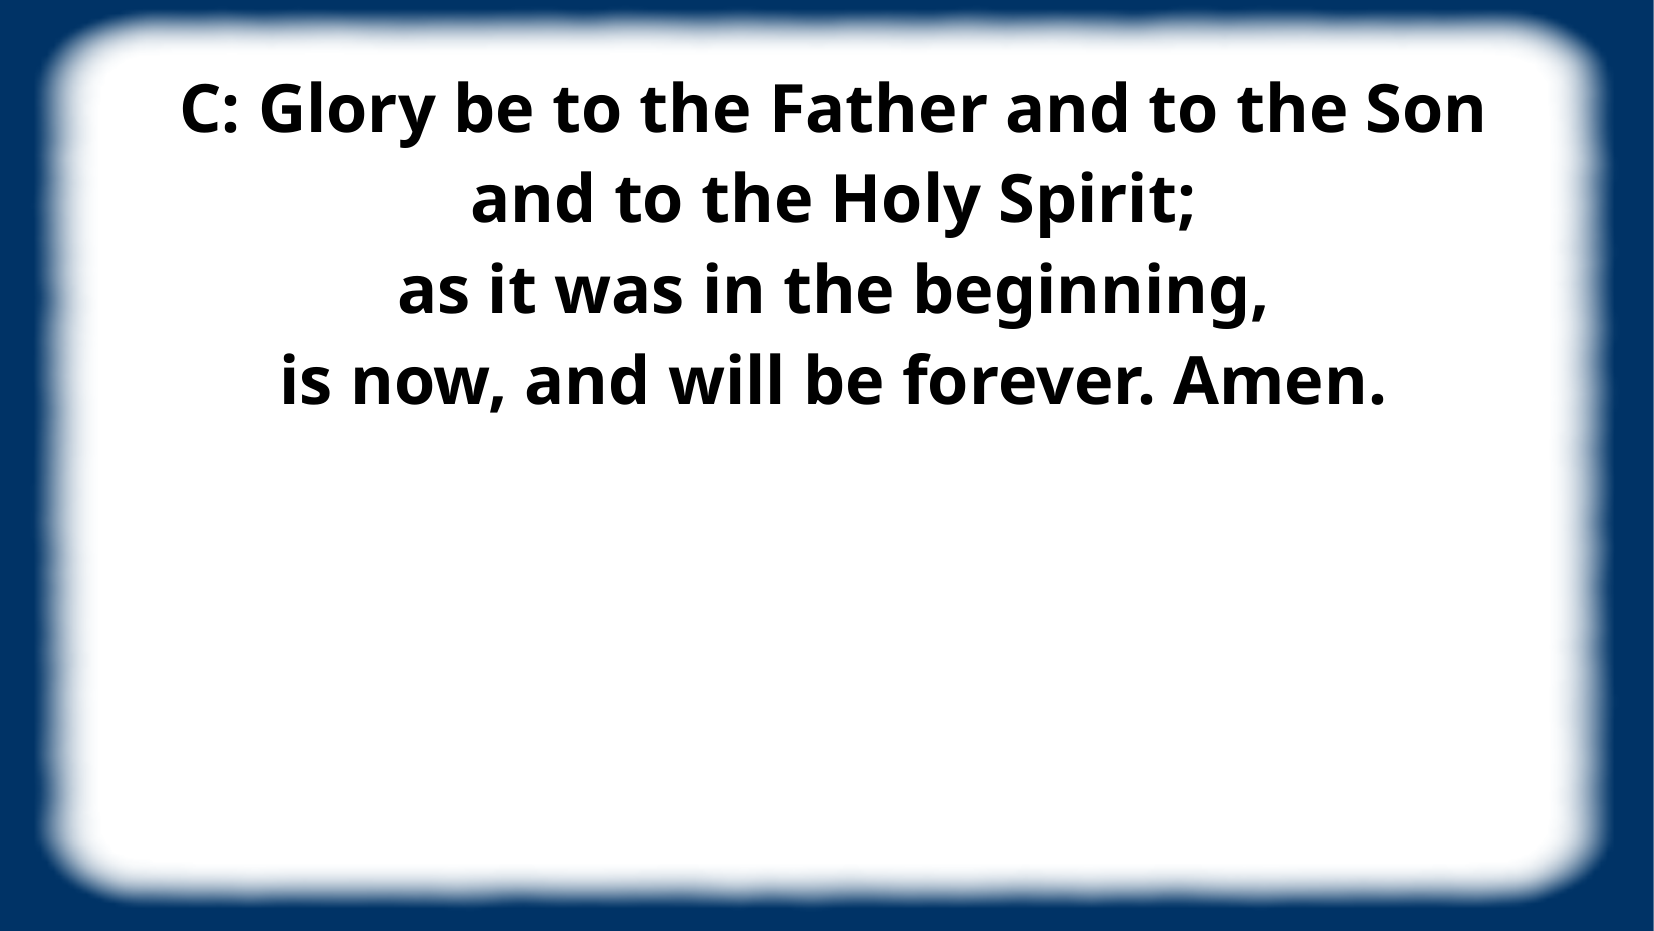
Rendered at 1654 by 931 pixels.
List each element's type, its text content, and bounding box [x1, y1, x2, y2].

picture [0, 0, 1654, 931]
text_box C: Glory be to the Father and to the Son and to the Holy Spirit; as it was in the beginning, is now, and will be forever. Amen. [106, 53, 1562, 481]
